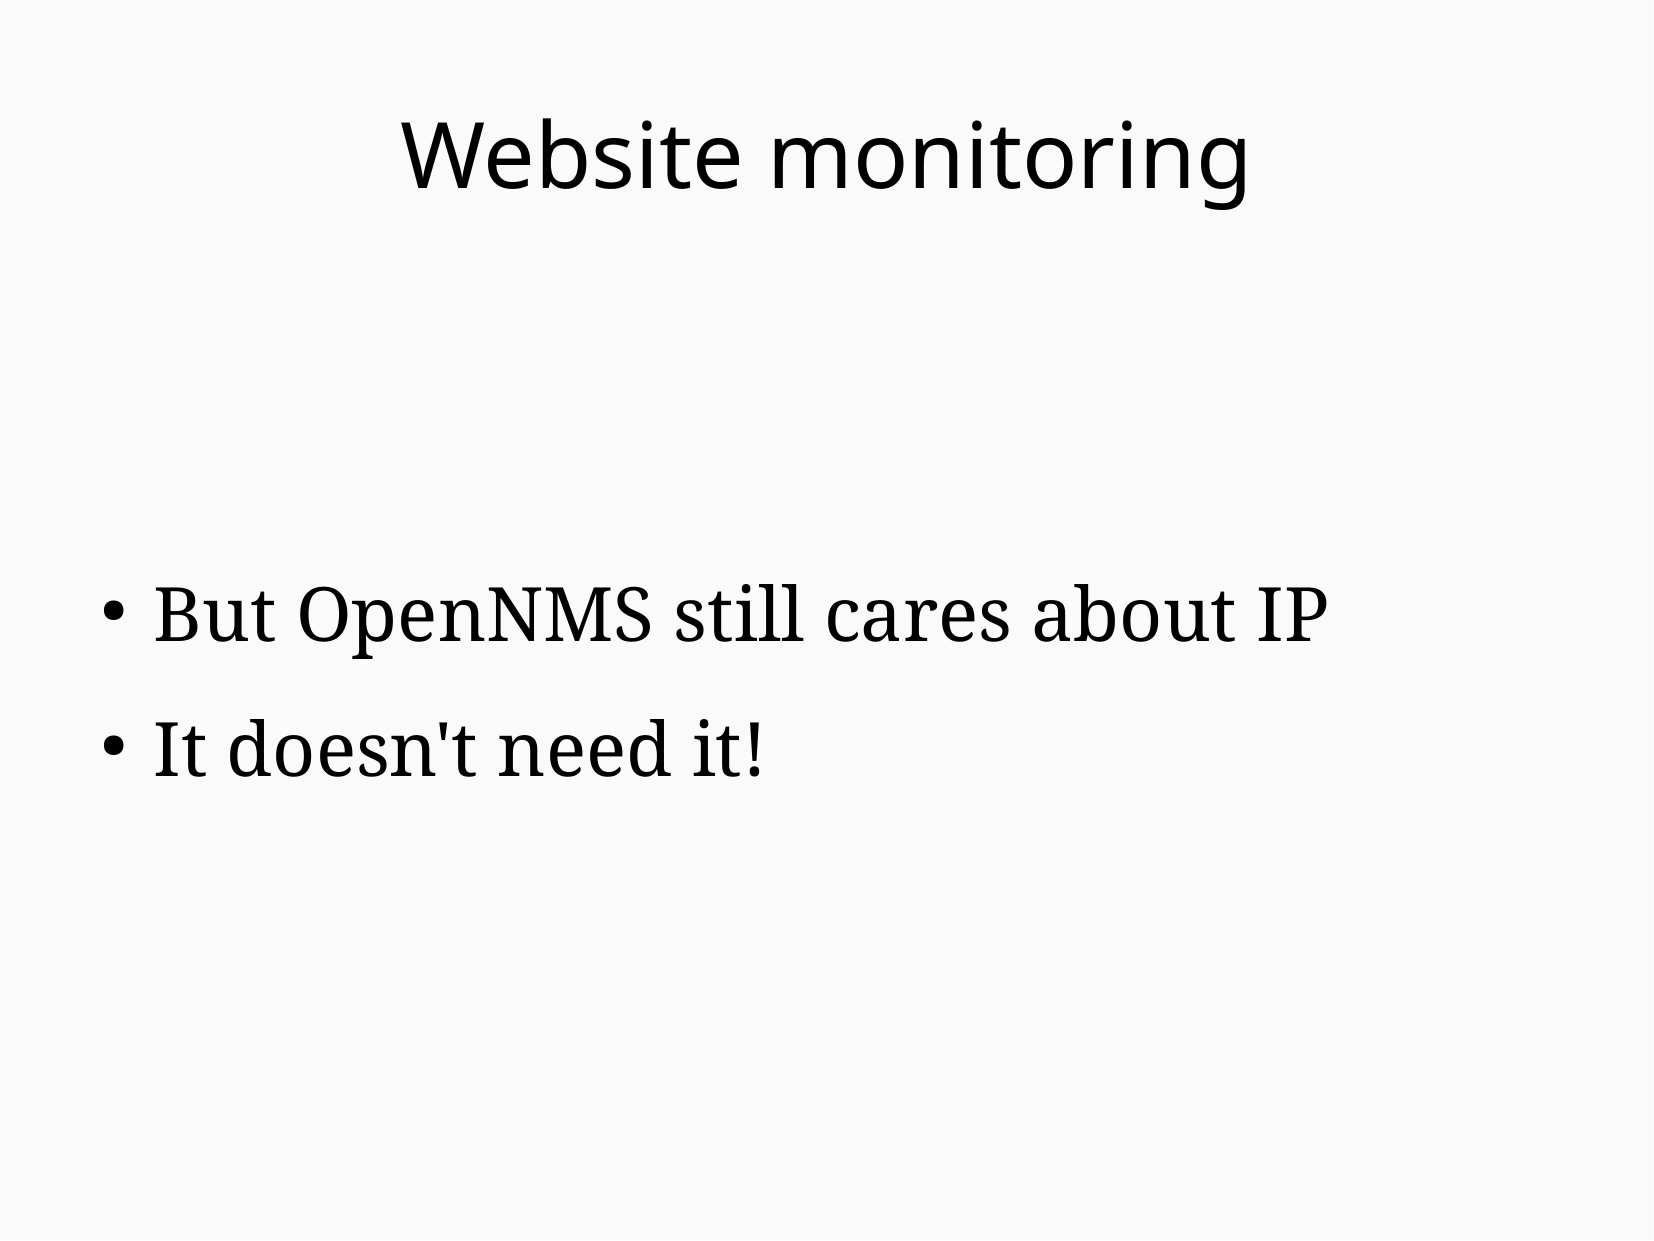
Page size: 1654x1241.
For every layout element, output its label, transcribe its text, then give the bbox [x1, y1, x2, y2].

title Website monitoring [82, 49, 1571, 257]
list But OpenNMS still cares about IP It doesn't need it! [82, 290, 1571, 1010]
